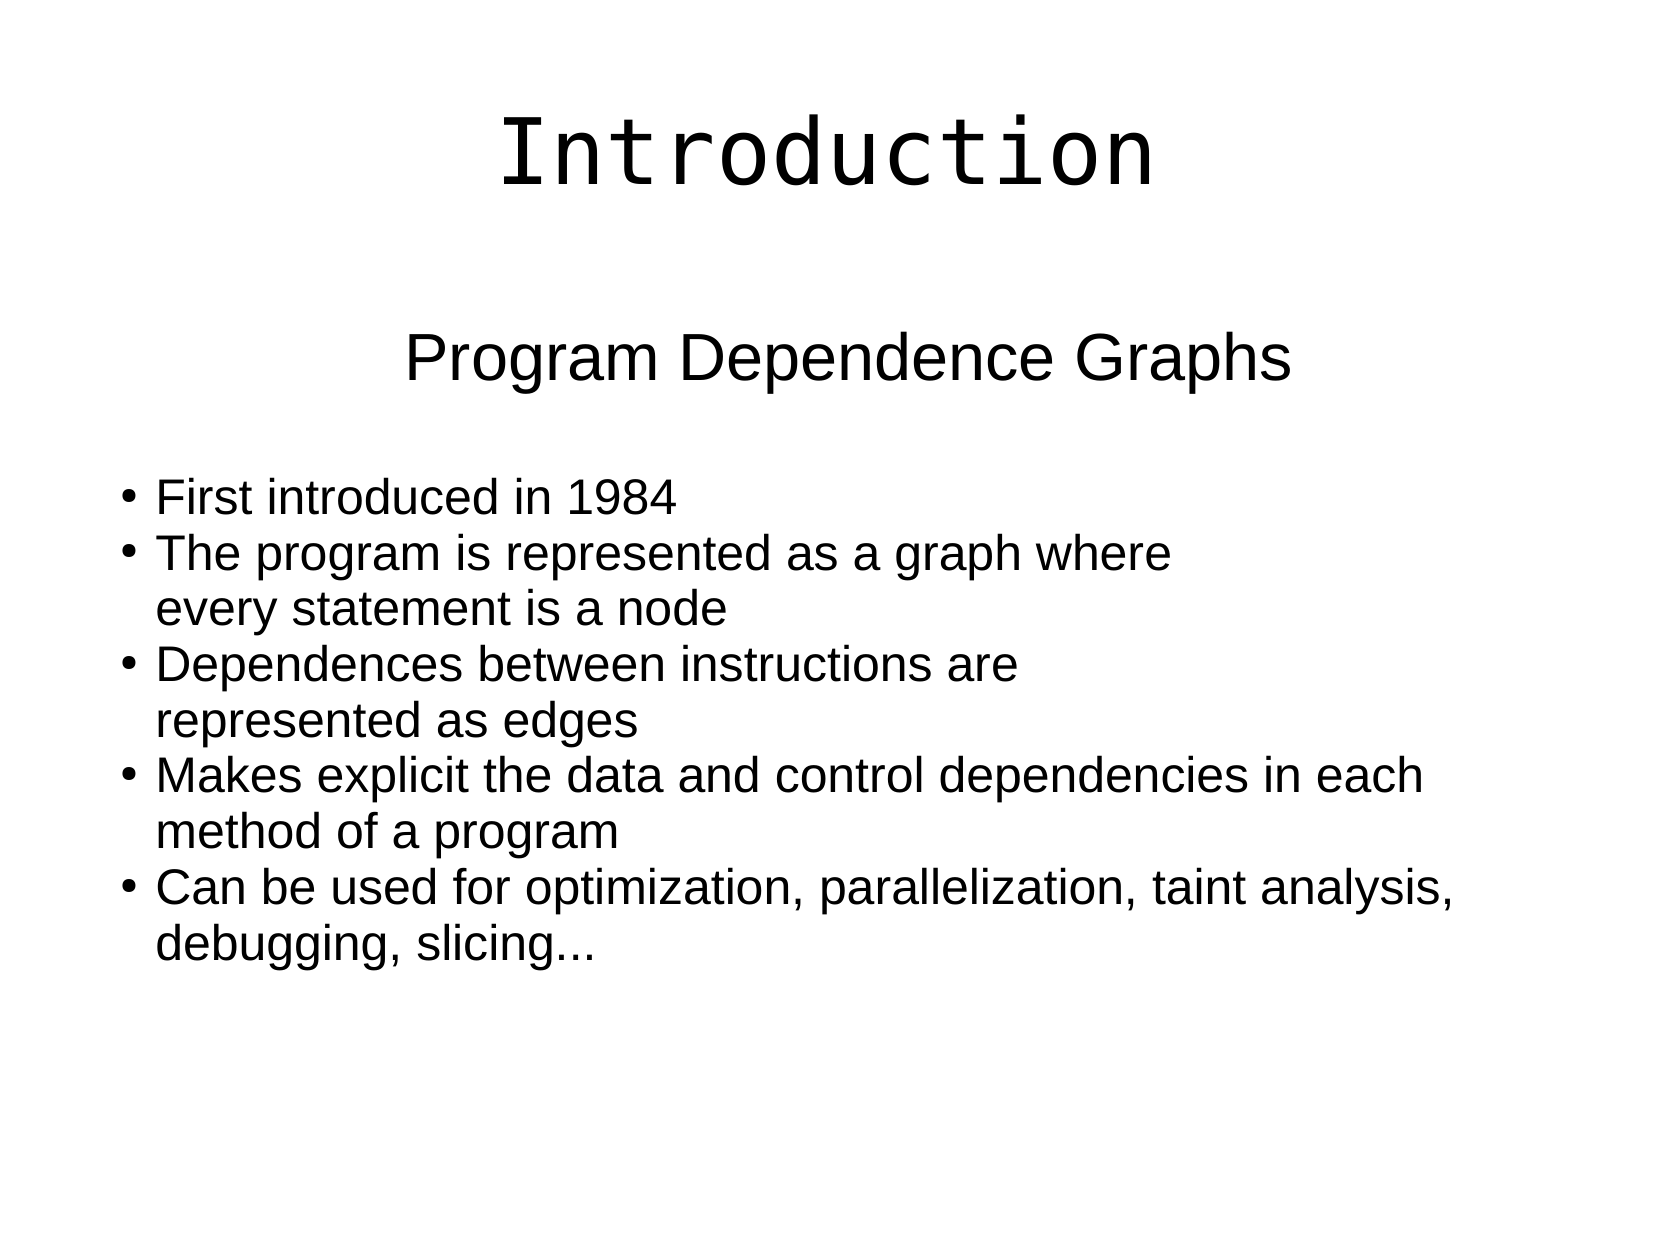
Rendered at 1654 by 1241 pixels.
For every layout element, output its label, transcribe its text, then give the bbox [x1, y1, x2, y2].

title Introduction [82, 49, 1571, 257]
subtitle Program Dependence Graphs First introduced in 1984 The program is represented as a graph where every statement is a node Dependences between instructions are represented as edges Makes explicit the data and control dependencies in each method of a program Can be used for optimization, parallelization, taint analysis, debugging, slicing... [120, 282, 1579, 1008]
